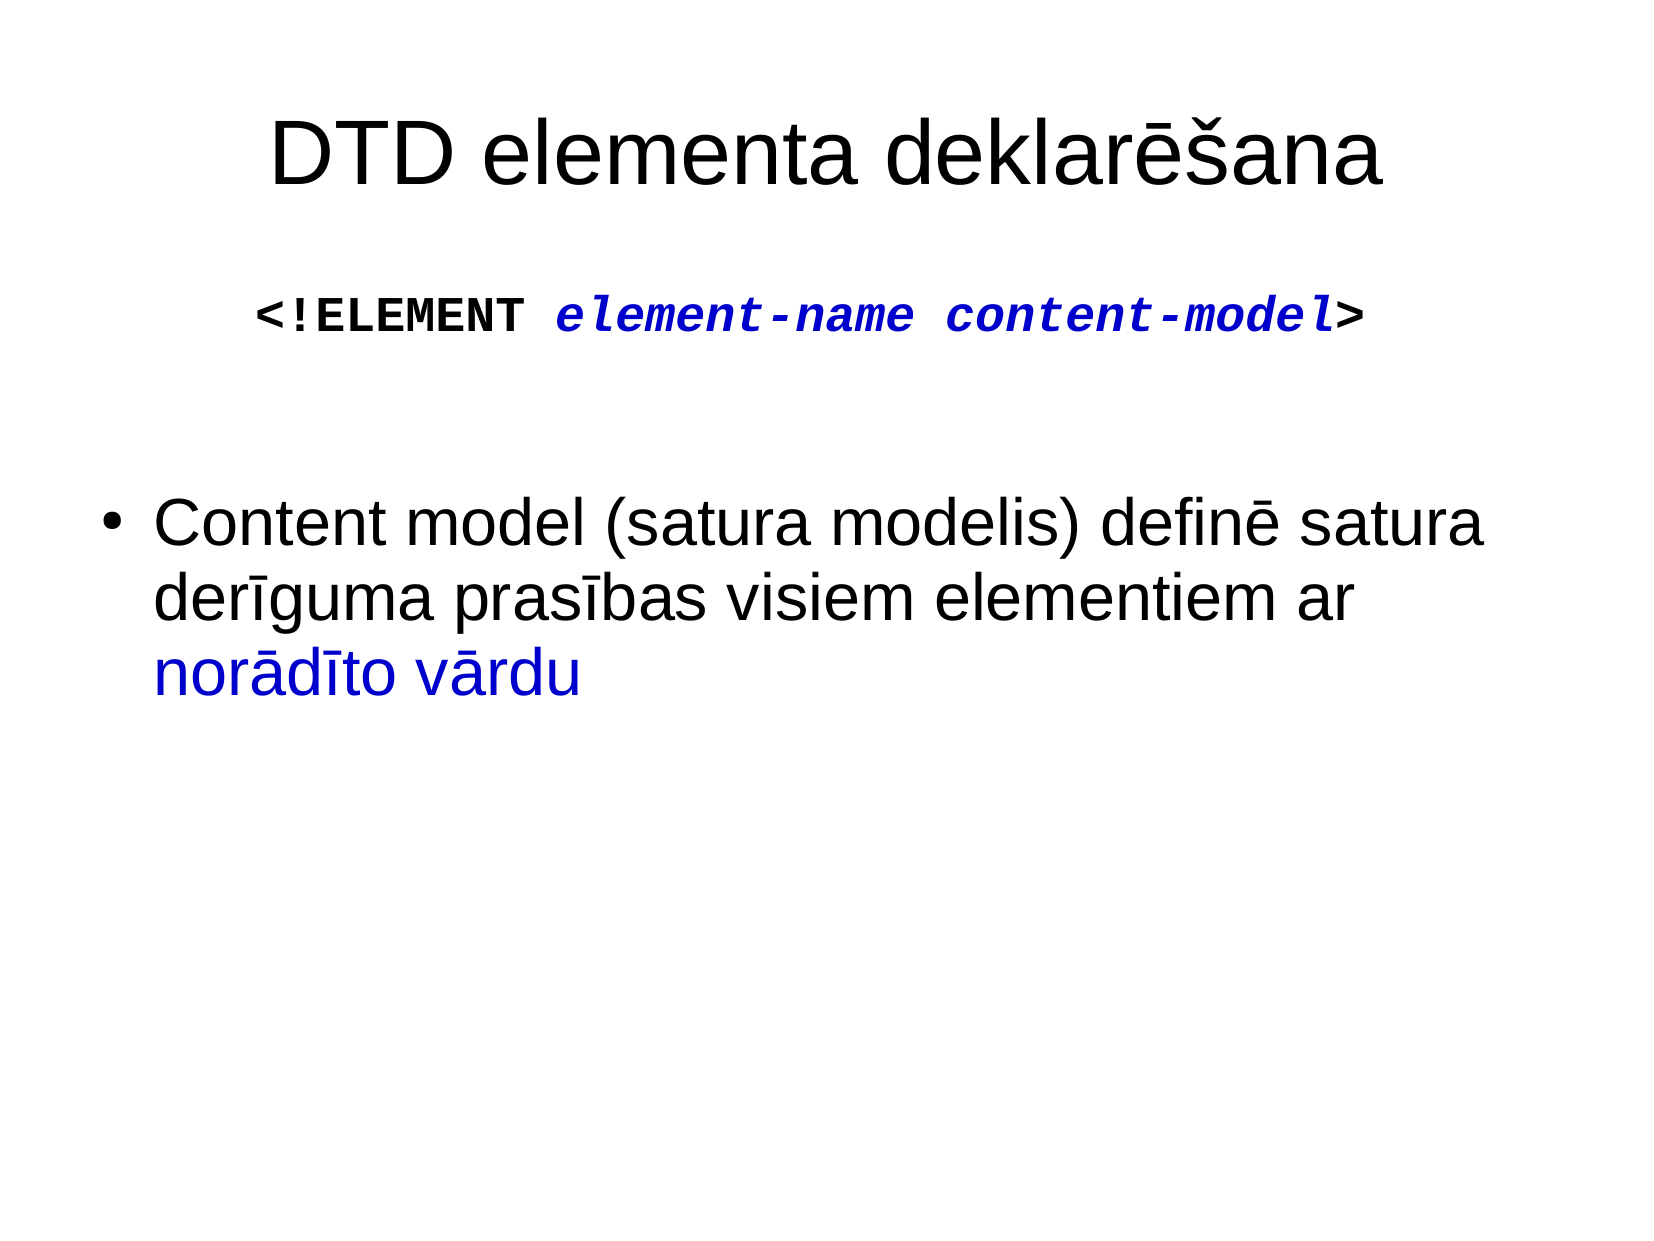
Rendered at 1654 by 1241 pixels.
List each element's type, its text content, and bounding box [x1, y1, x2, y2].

list <!ELEMENT element-name content-model> Content model (satura modelis) definē satura derīguma prasības visiem elementiem ar norādīto vārdu [82, 290, 1538, 1010]
title DTD elementa deklarēšana [82, 49, 1571, 257]
